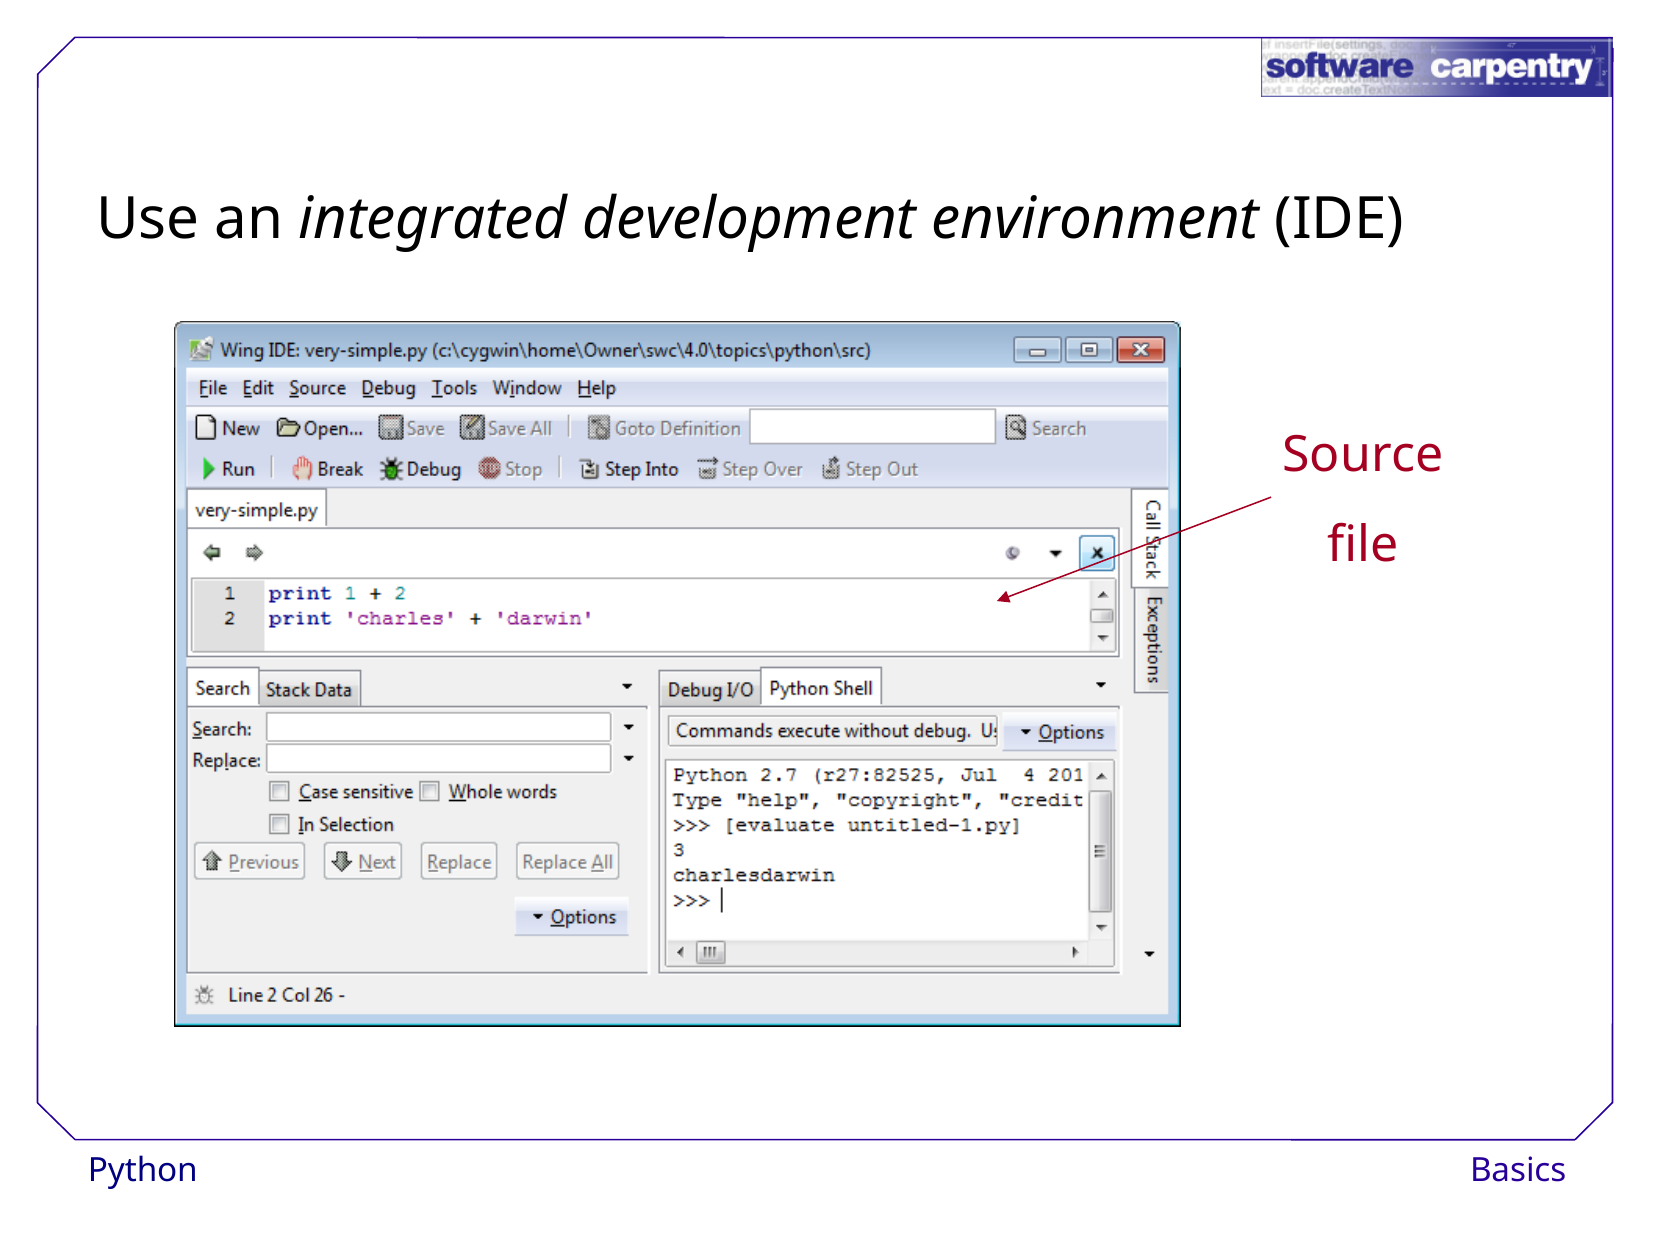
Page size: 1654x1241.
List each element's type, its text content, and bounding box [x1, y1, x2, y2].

picture [174, 321, 1181, 1027]
picture [1261, 39, 1613, 97]
text_box Use an integrated development environment (IDE) [81, 138, 1570, 259]
text_box Source file [1192, 383, 1535, 580]
